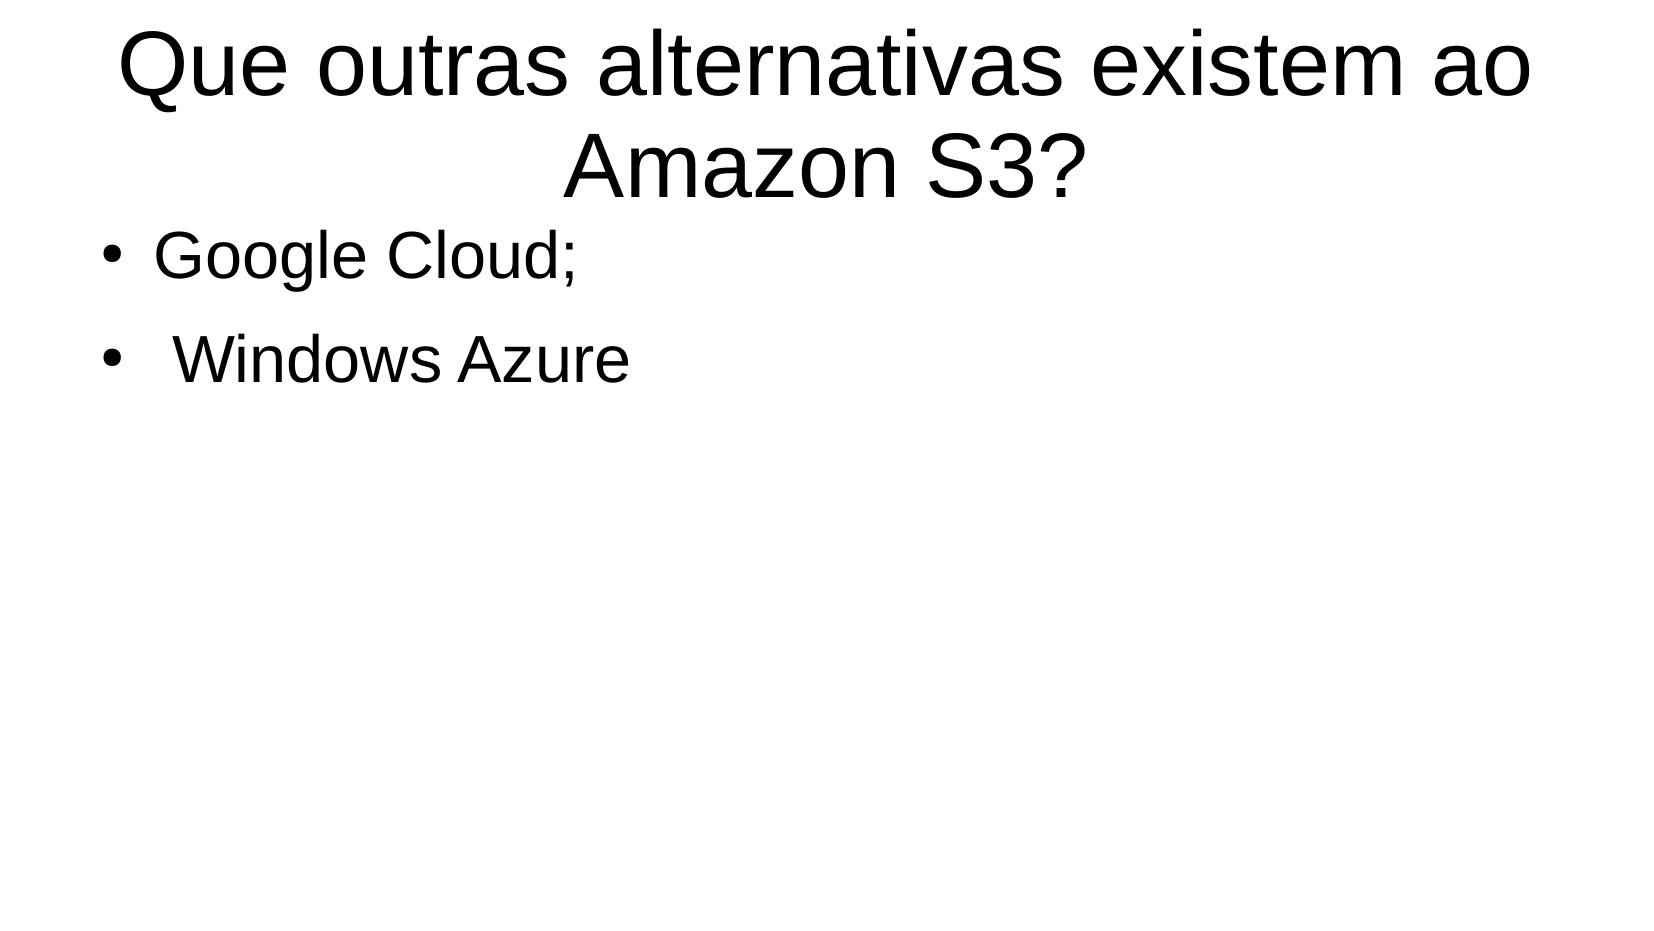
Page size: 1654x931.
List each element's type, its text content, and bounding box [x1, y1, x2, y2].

list Google Cloud; Windows Azure [82, 217, 1571, 758]
title Que outras alternativas existem ao Amazon S3? [82, 12, 1571, 217]
